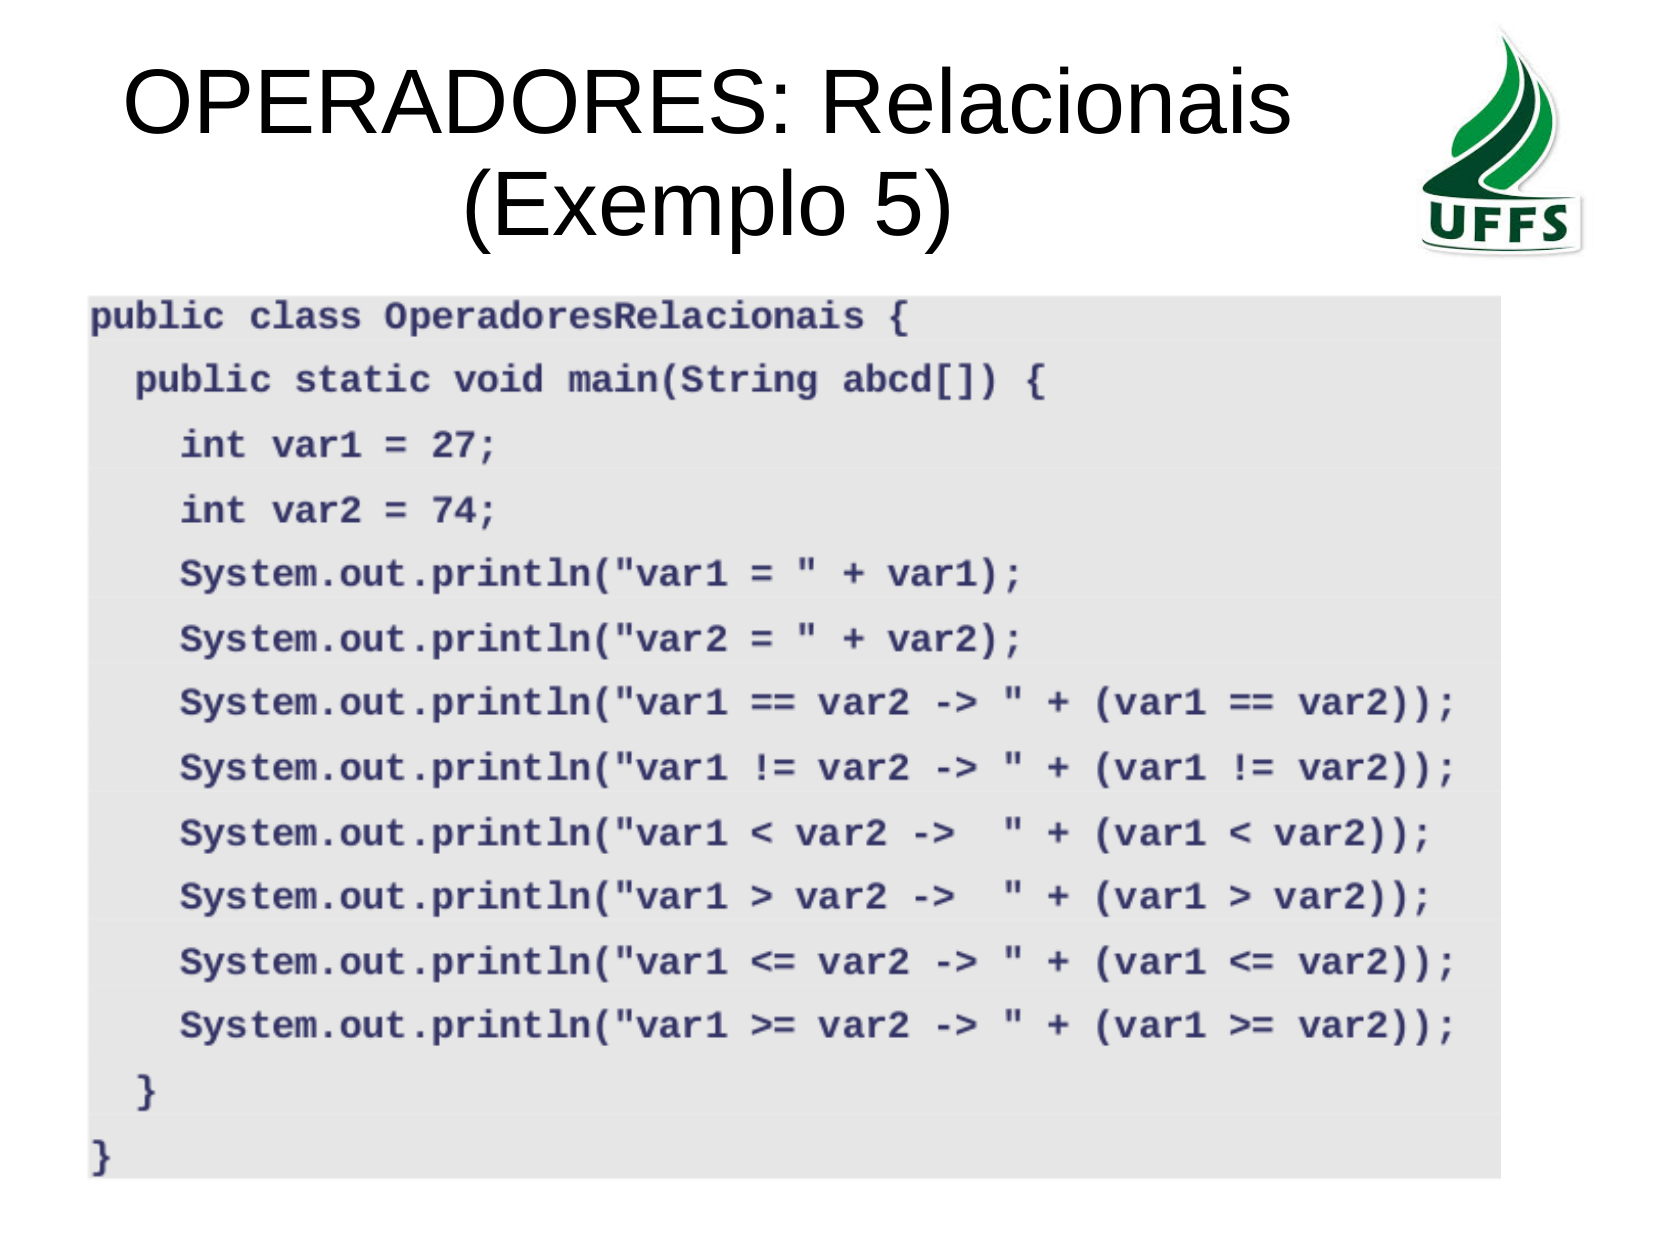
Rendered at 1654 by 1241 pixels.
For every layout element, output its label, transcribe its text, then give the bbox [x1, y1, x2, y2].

title OPERADORES: Relacionais (Exemplo 5) [82, 49, 1335, 257]
picture [1381, 20, 1624, 272]
picture [82, 290, 1501, 1185]
